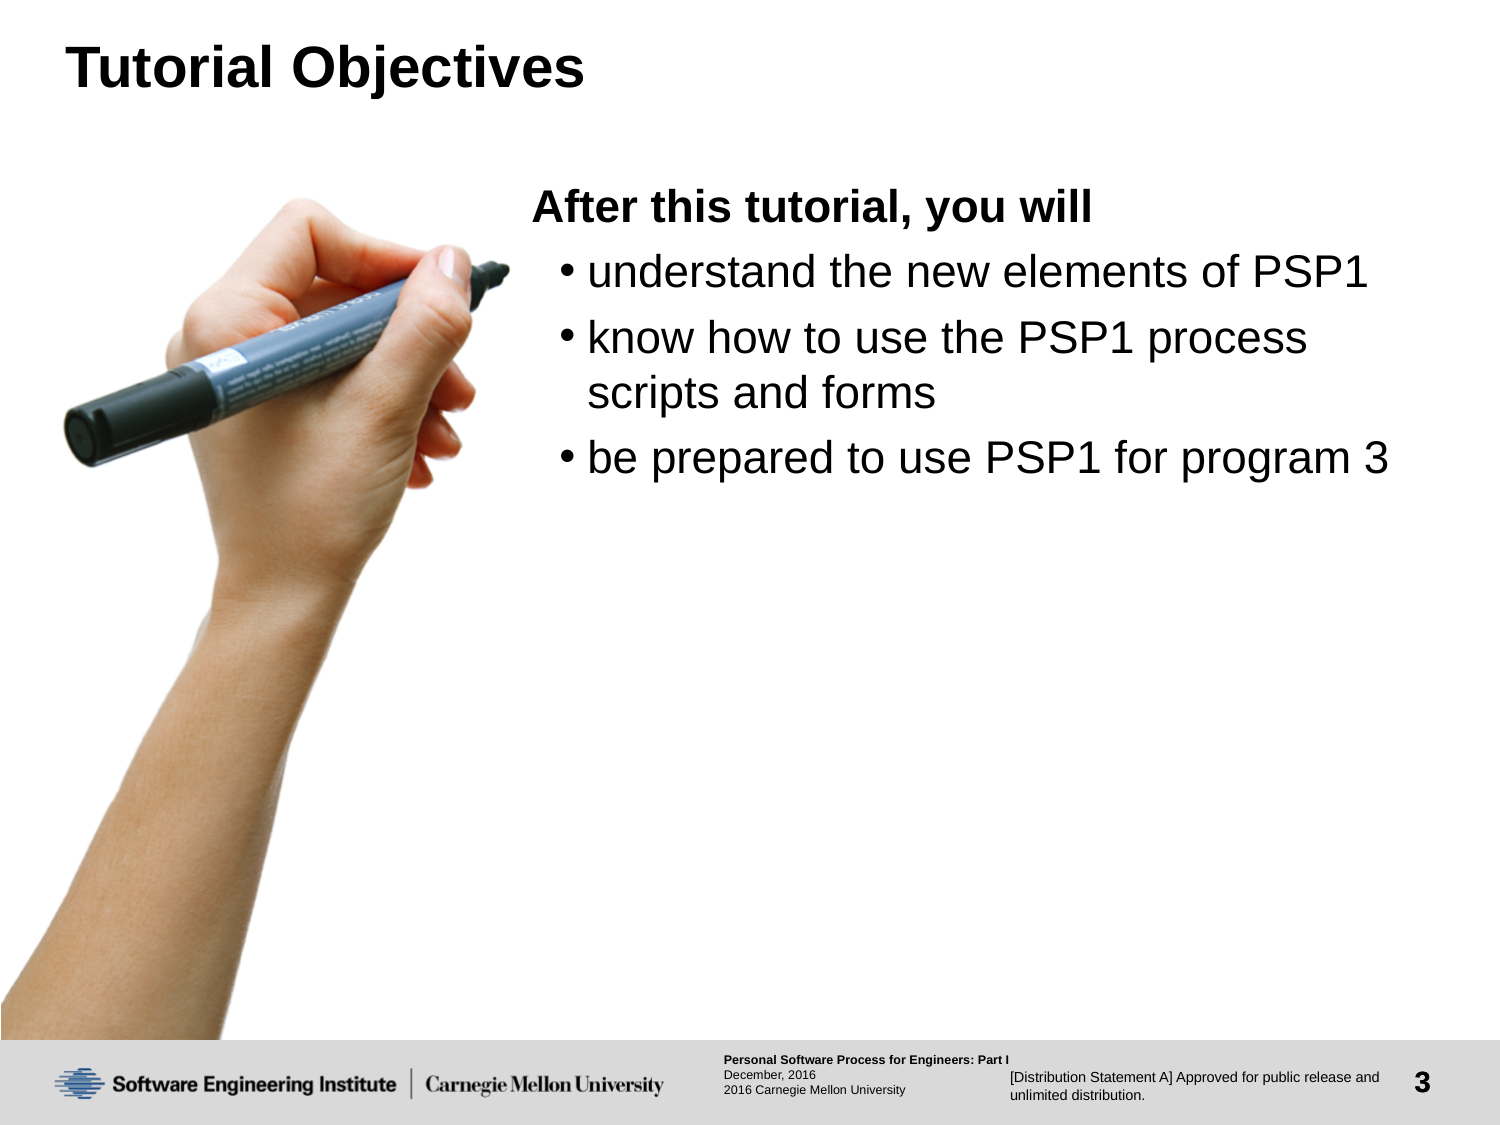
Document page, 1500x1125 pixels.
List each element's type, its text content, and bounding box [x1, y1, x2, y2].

title Tutorial Objectives [65, 37, 1313, 148]
picture [46, 1061, 673, 1104]
picture [1, 180, 532, 1040]
list After this tutorial, you will understand the new elements of PSP1 know how to use the PSP1 process scripts and forms be prepared to use PSP1 for program 3 [531, 176, 1432, 1000]
